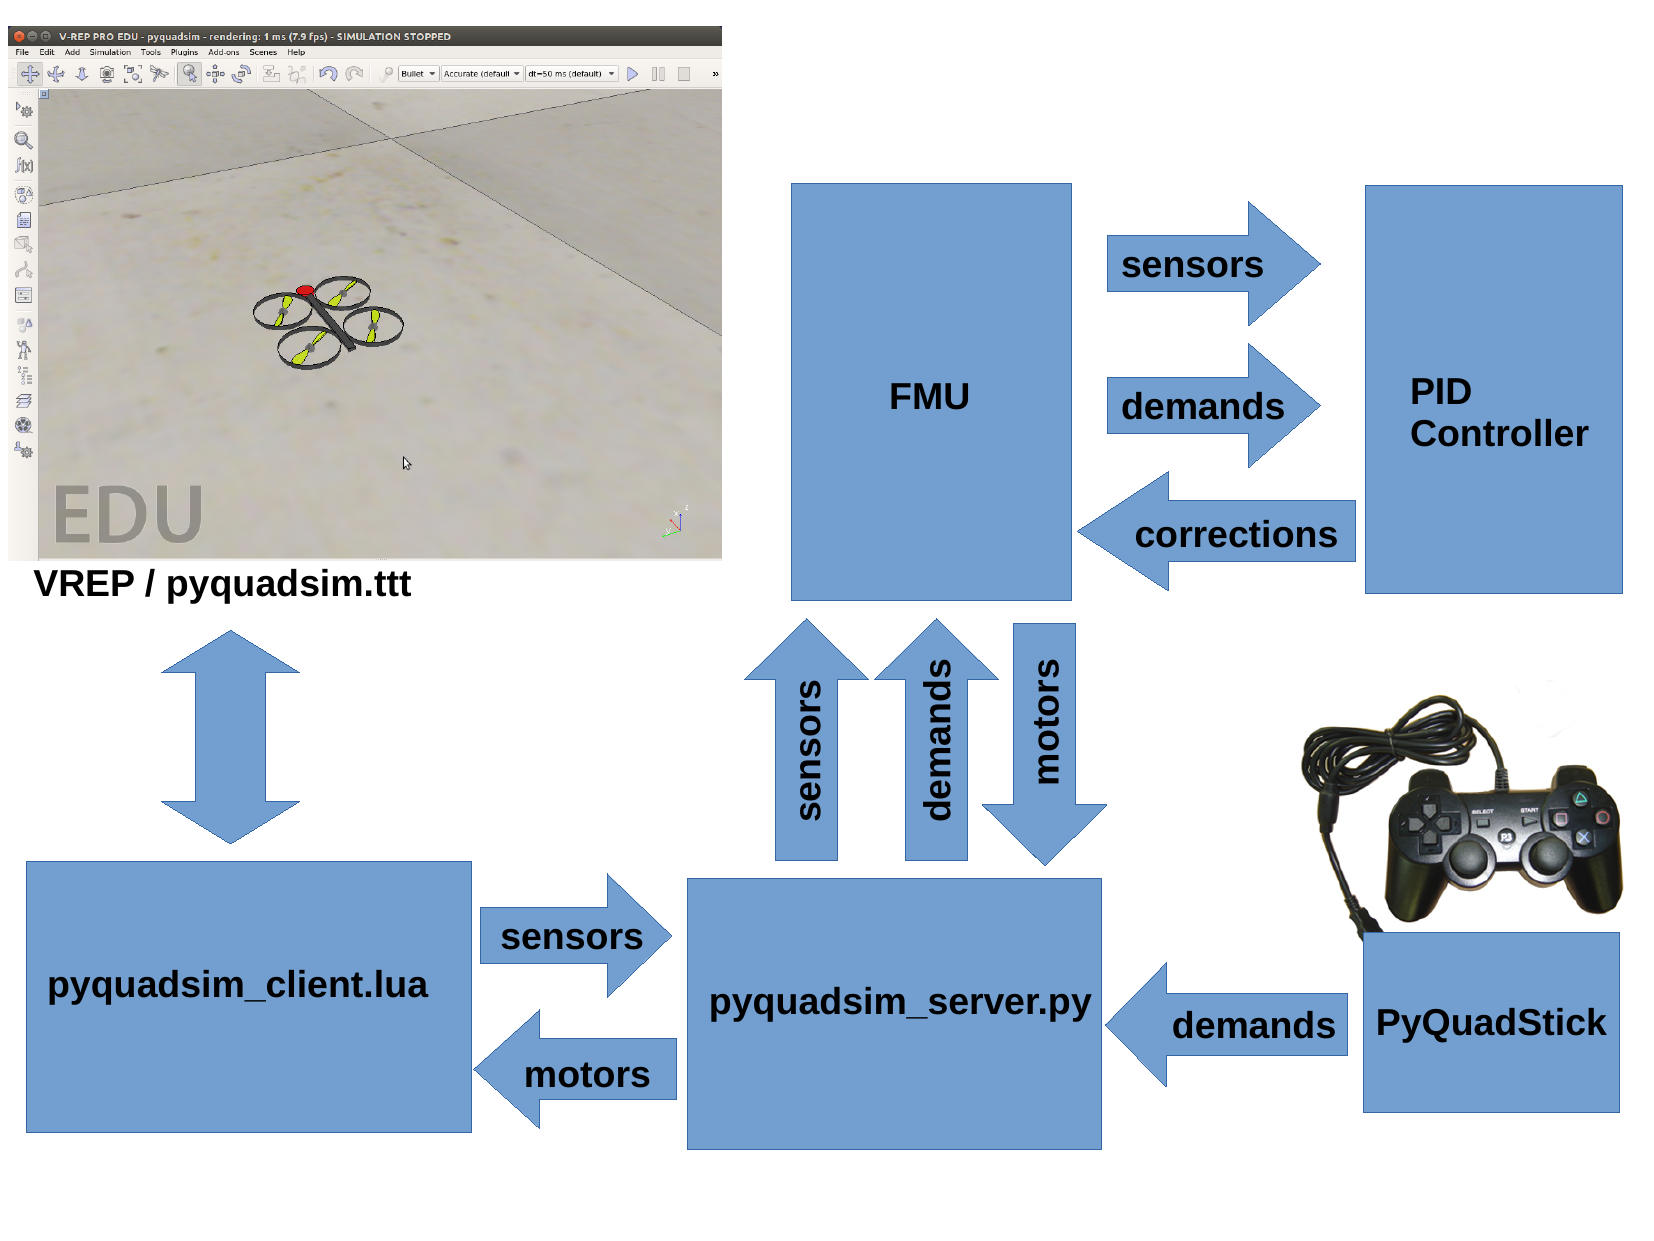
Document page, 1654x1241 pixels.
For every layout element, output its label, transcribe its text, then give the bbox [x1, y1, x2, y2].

text_box [480, 907, 485, 964]
text_box sensors [1106, 236, 1380, 294]
text_box PID Controller [1395, 363, 1654, 476]
text_box sensors [485, 907, 678, 985]
picture [8, 26, 722, 561]
text_box [1248, 436, 1285, 468]
text_box sensors [779, 630, 836, 838]
text_box [473, 1047, 498, 1091]
text_box [500, 1009, 677, 1045]
text_box [982, 623, 1107, 866]
text_box demands [1106, 378, 1380, 436]
text_box [1125, 563, 1169, 591]
text_box [924, 618, 949, 630]
text_box [744, 645, 869, 861]
text_box [1248, 294, 1286, 326]
text_box [1365, 185, 1623, 594]
text_box motors [1063, 838, 1075, 849]
text_box [161, 630, 300, 844]
text_box pyquadsim_server.py [694, 973, 1127, 1078]
text_box [1077, 510, 1109, 552]
picture [1260, 680, 1636, 976]
text_box demands [909, 630, 966, 838]
text_box [791, 183, 1072, 601]
text_box [607, 873, 642, 907]
text_box [687, 878, 1102, 1150]
text_box [1107, 201, 1289, 236]
text_box [1363, 932, 1620, 994]
text_box [607, 985, 621, 998]
text_box demands [1146, 997, 1375, 1055]
text_box [26, 861, 472, 1133]
text_box pyquadsim_client.lua [32, 956, 444, 1060]
text_box [794, 618, 819, 630]
text_box motors [498, 1045, 679, 1103]
text_box [1363, 1071, 1620, 1113]
text_box PyQuadStick [1360, 994, 1638, 1071]
text_box [874, 645, 999, 861]
text_box [1117, 471, 1356, 505]
text_box [511, 1103, 540, 1129]
text_box FMU [874, 367, 1044, 472]
text_box motors [1017, 640, 1075, 801]
text_box corrections [1109, 505, 1362, 563]
text_box VREP / pyquadsim.ttt [18, 561, 428, 612]
text_box [1107, 343, 1289, 378]
text_box [1105, 962, 1348, 1087]
